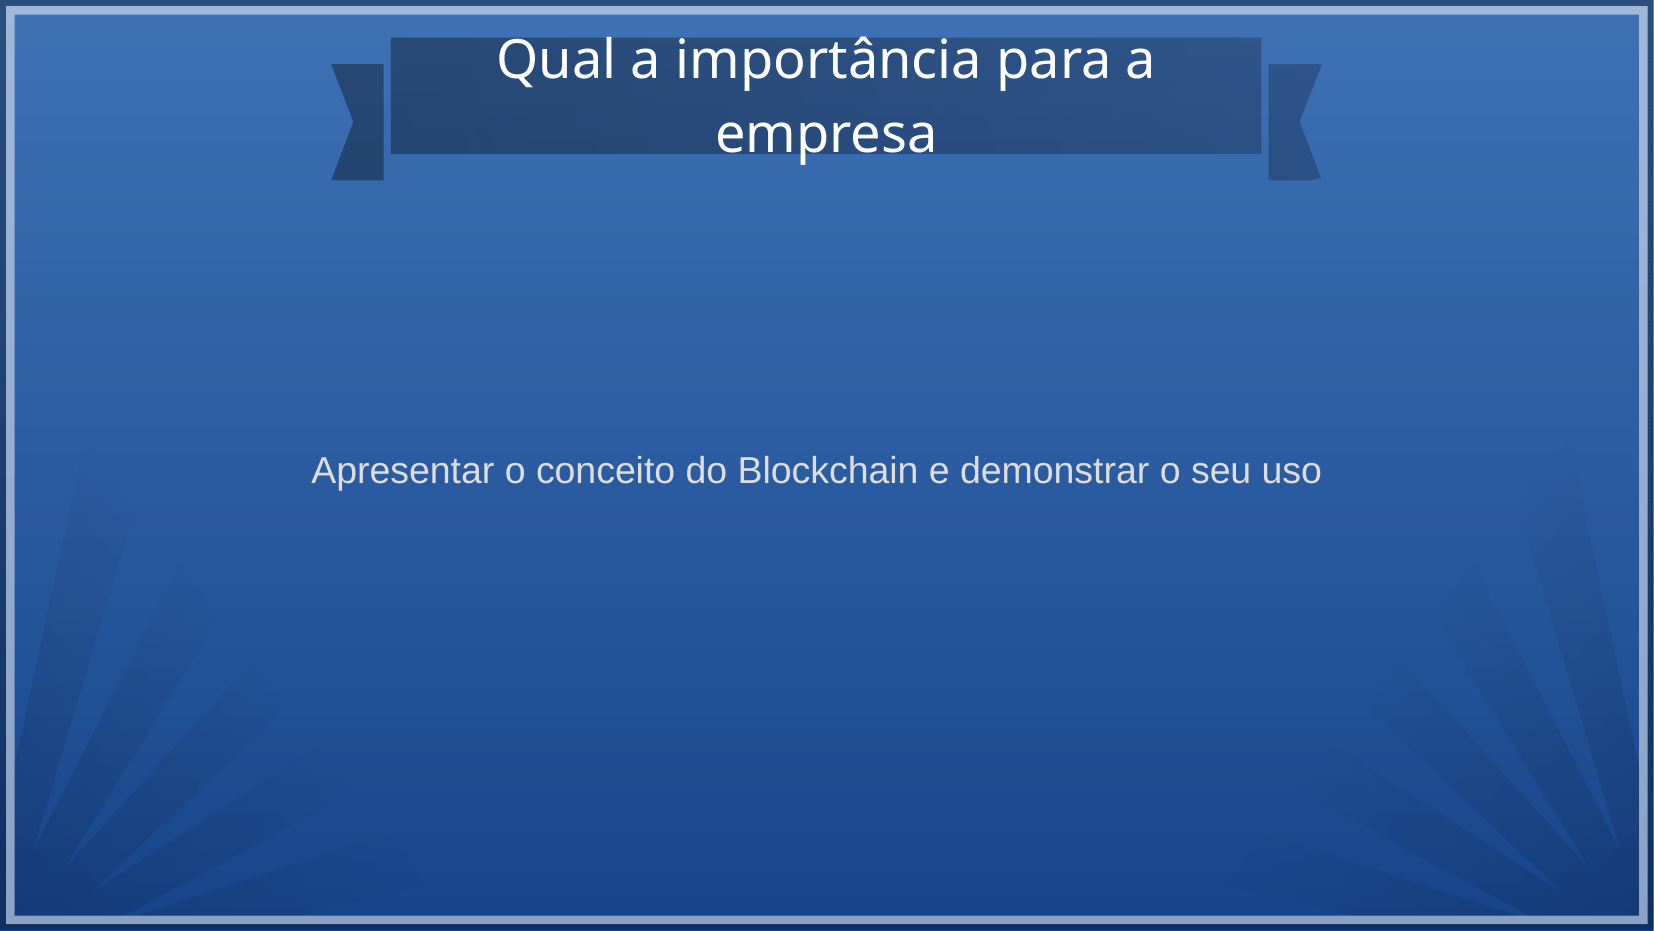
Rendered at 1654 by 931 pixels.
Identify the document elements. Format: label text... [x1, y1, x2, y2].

title Qual a importância para a empresa [389, 31, 1264, 158]
text_box Apresentar o conceito do Blockchain e demonstrar o seu uso [259, 431, 1359, 499]
